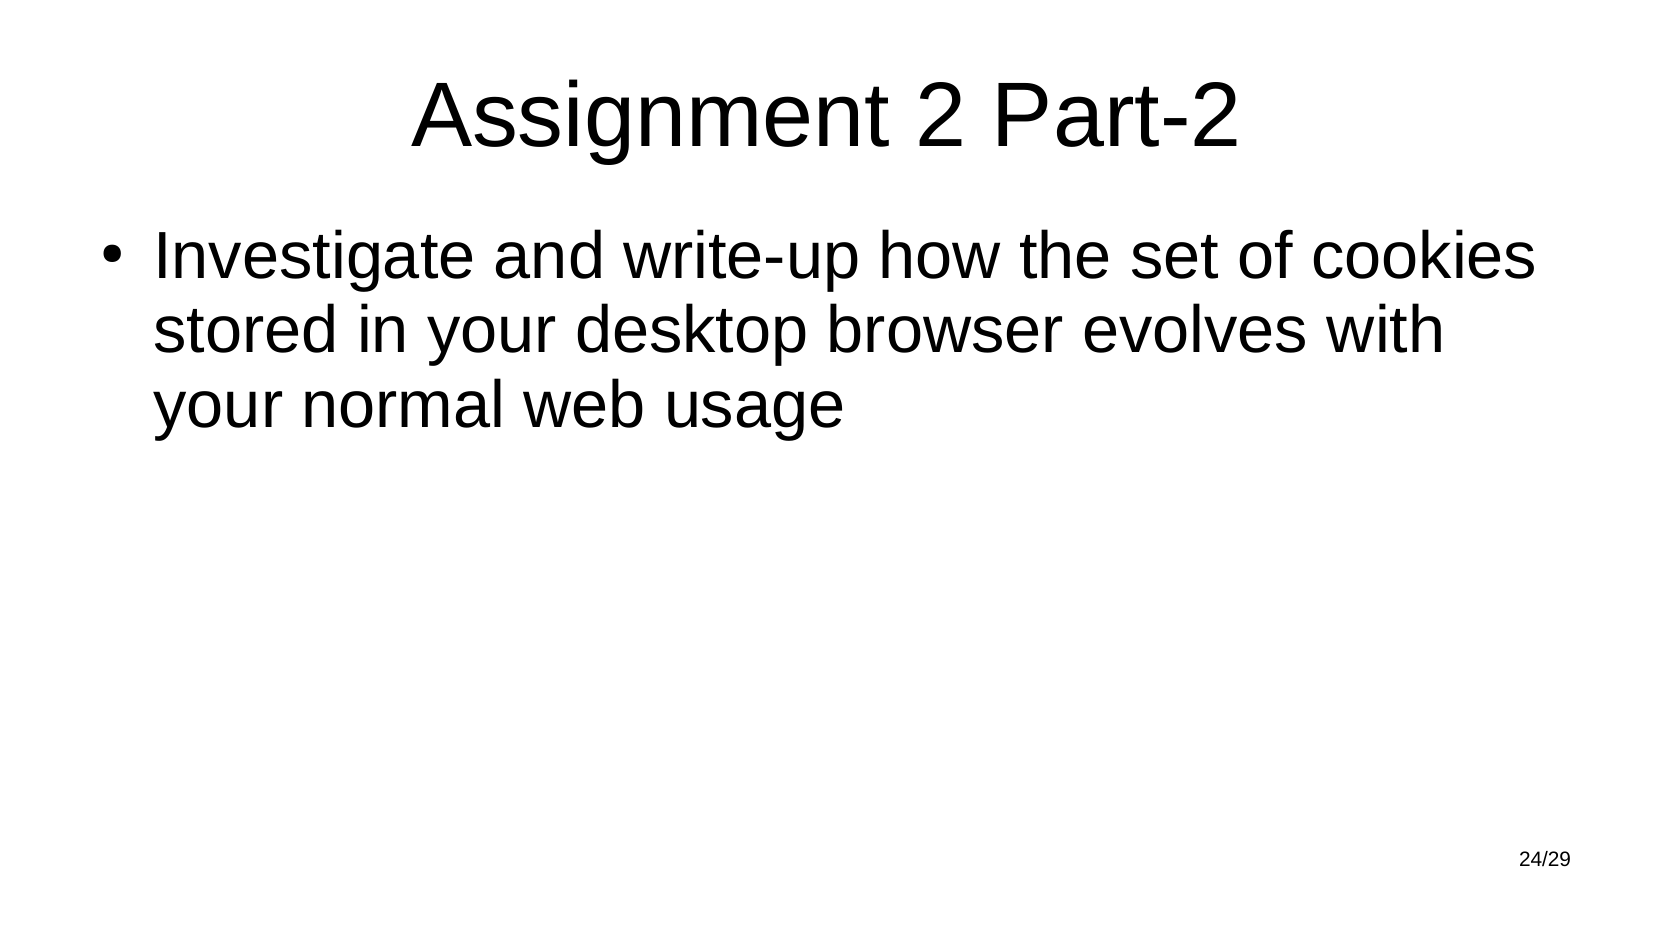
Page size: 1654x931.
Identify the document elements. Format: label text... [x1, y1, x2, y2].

list Investigate and write-up how the set of cookies stored in your desktop browser evolves with your normal web usage [82, 217, 1571, 758]
title Assignment 2 Part-2 [82, 37, 1571, 193]
